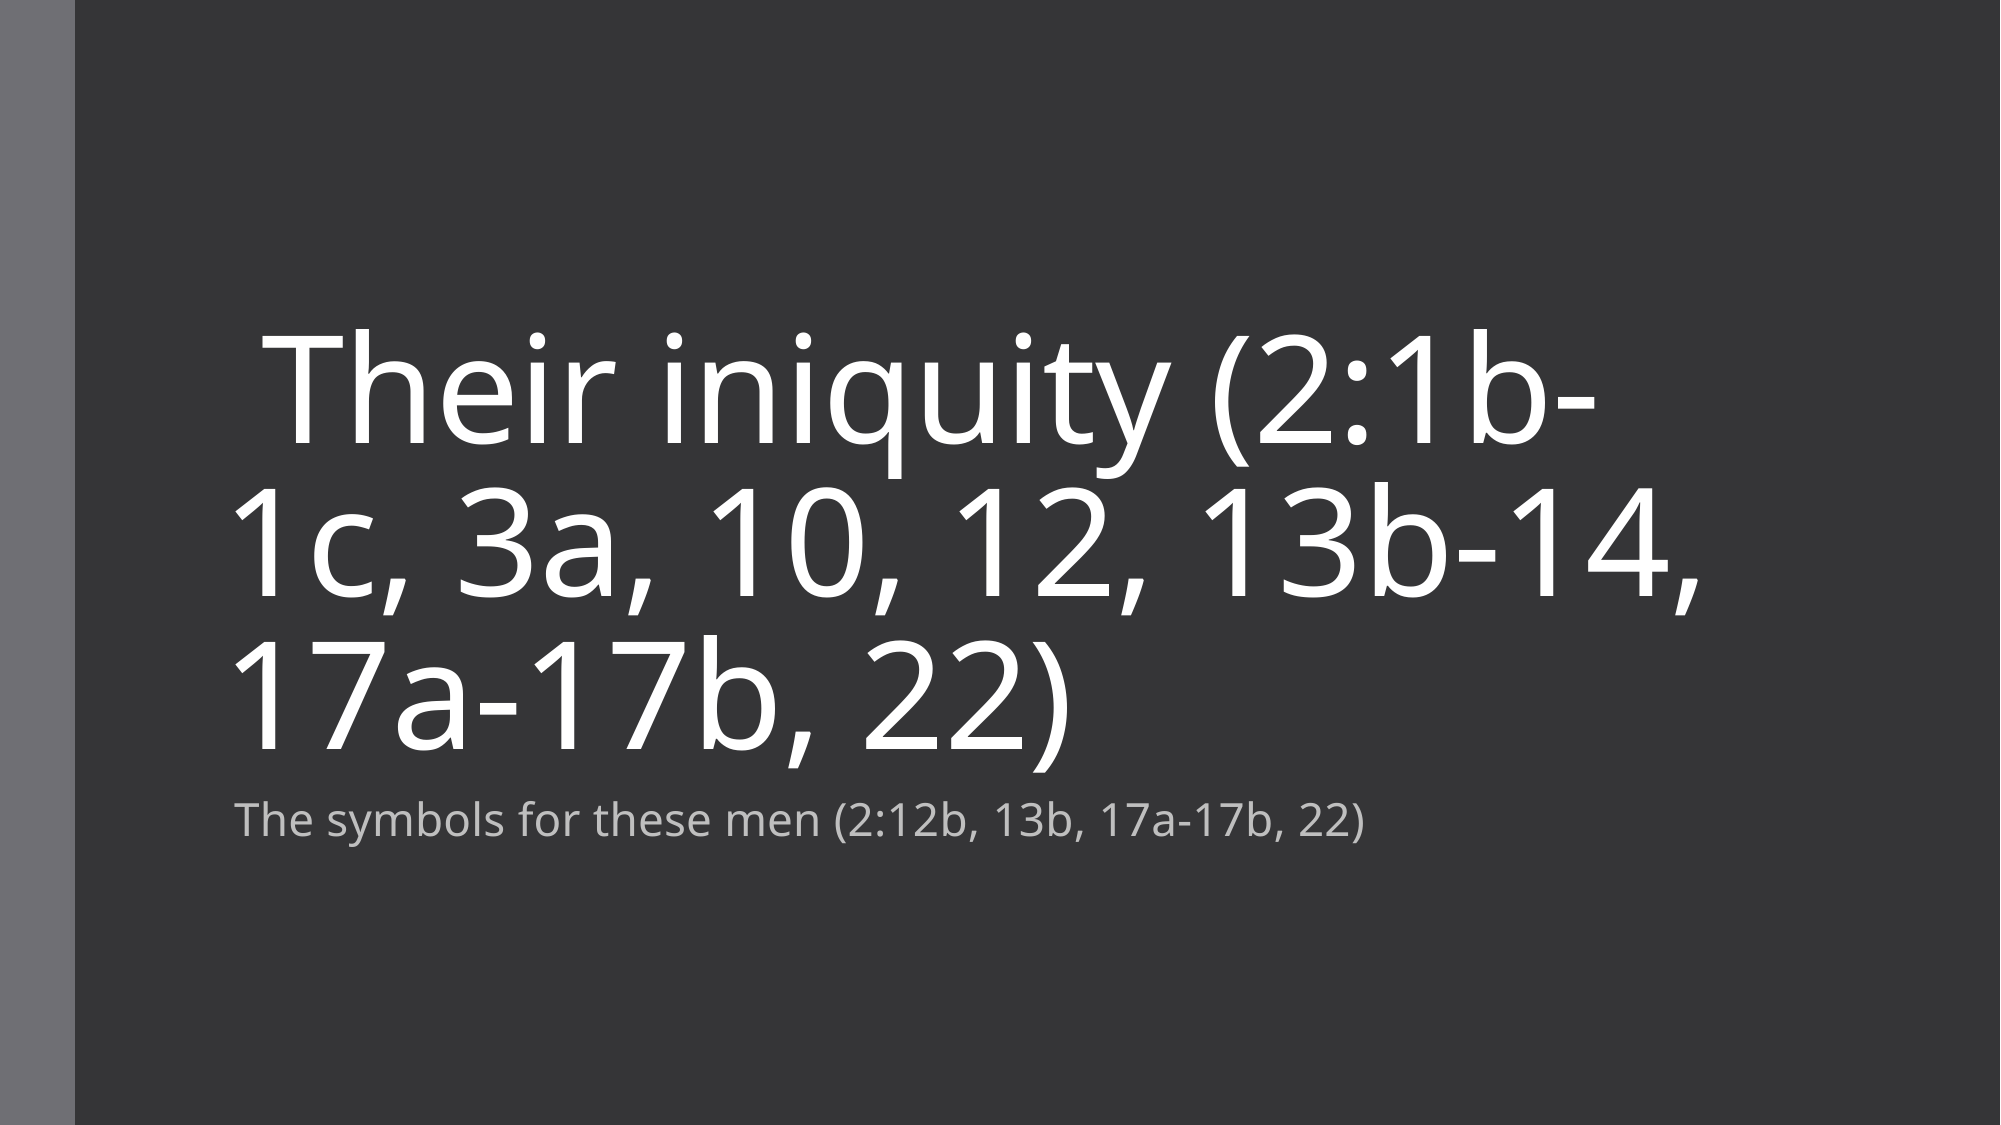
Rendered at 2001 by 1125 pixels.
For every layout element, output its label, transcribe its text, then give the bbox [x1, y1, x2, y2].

subtitle The symbols for these men (2:12b, 13b, 17a-17b, 22) [206, 787, 1752, 1066]
title Their iniquity (2:1b-1c, 3a, 10, 12, 13b-14, 17a-17b, 22) [206, 124, 1752, 787]
